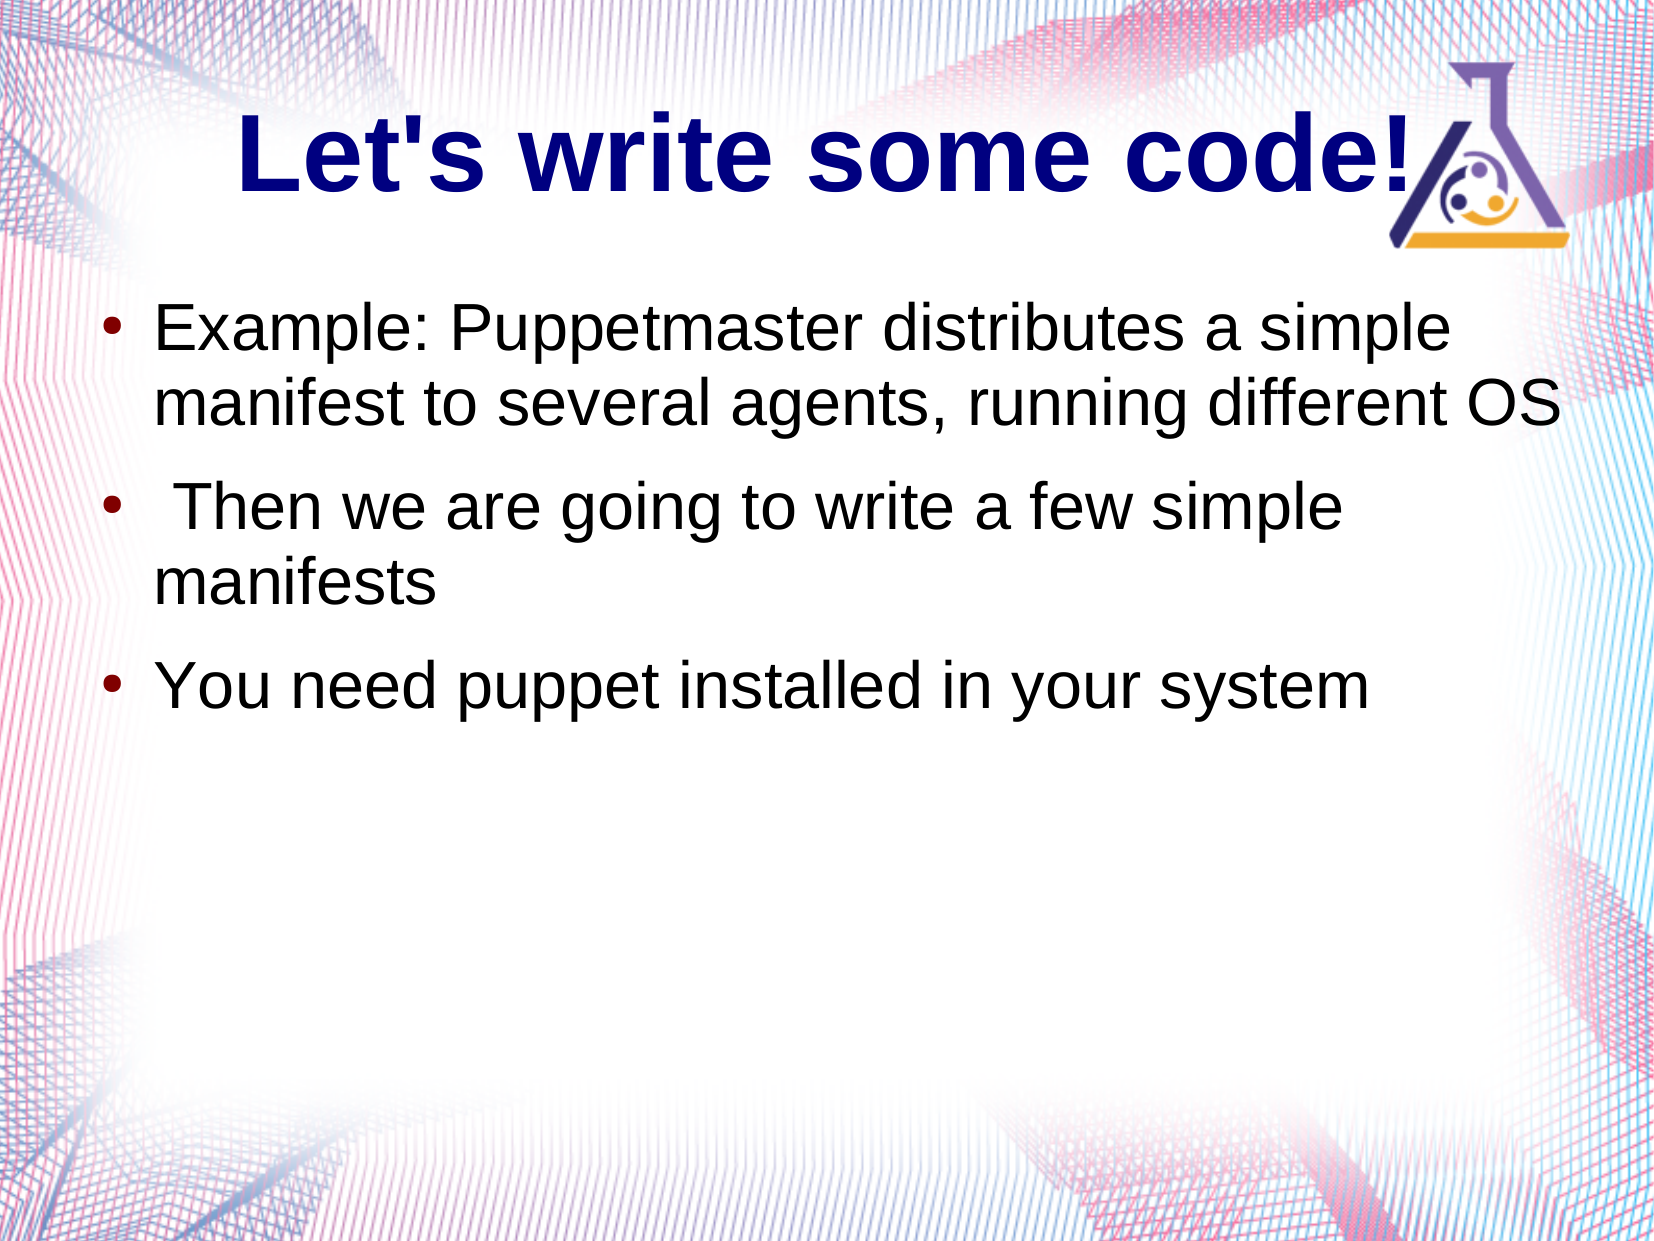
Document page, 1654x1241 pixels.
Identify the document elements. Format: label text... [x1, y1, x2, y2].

picture [0, 0, 1654, 1241]
list Example: Puppetmaster distributes a simple manifest to several agents, running different OS Then we are going to write a few simple manifests You need puppet installed in your system [82, 290, 1571, 1010]
title Let's write some code! [82, 49, 1571, 257]
